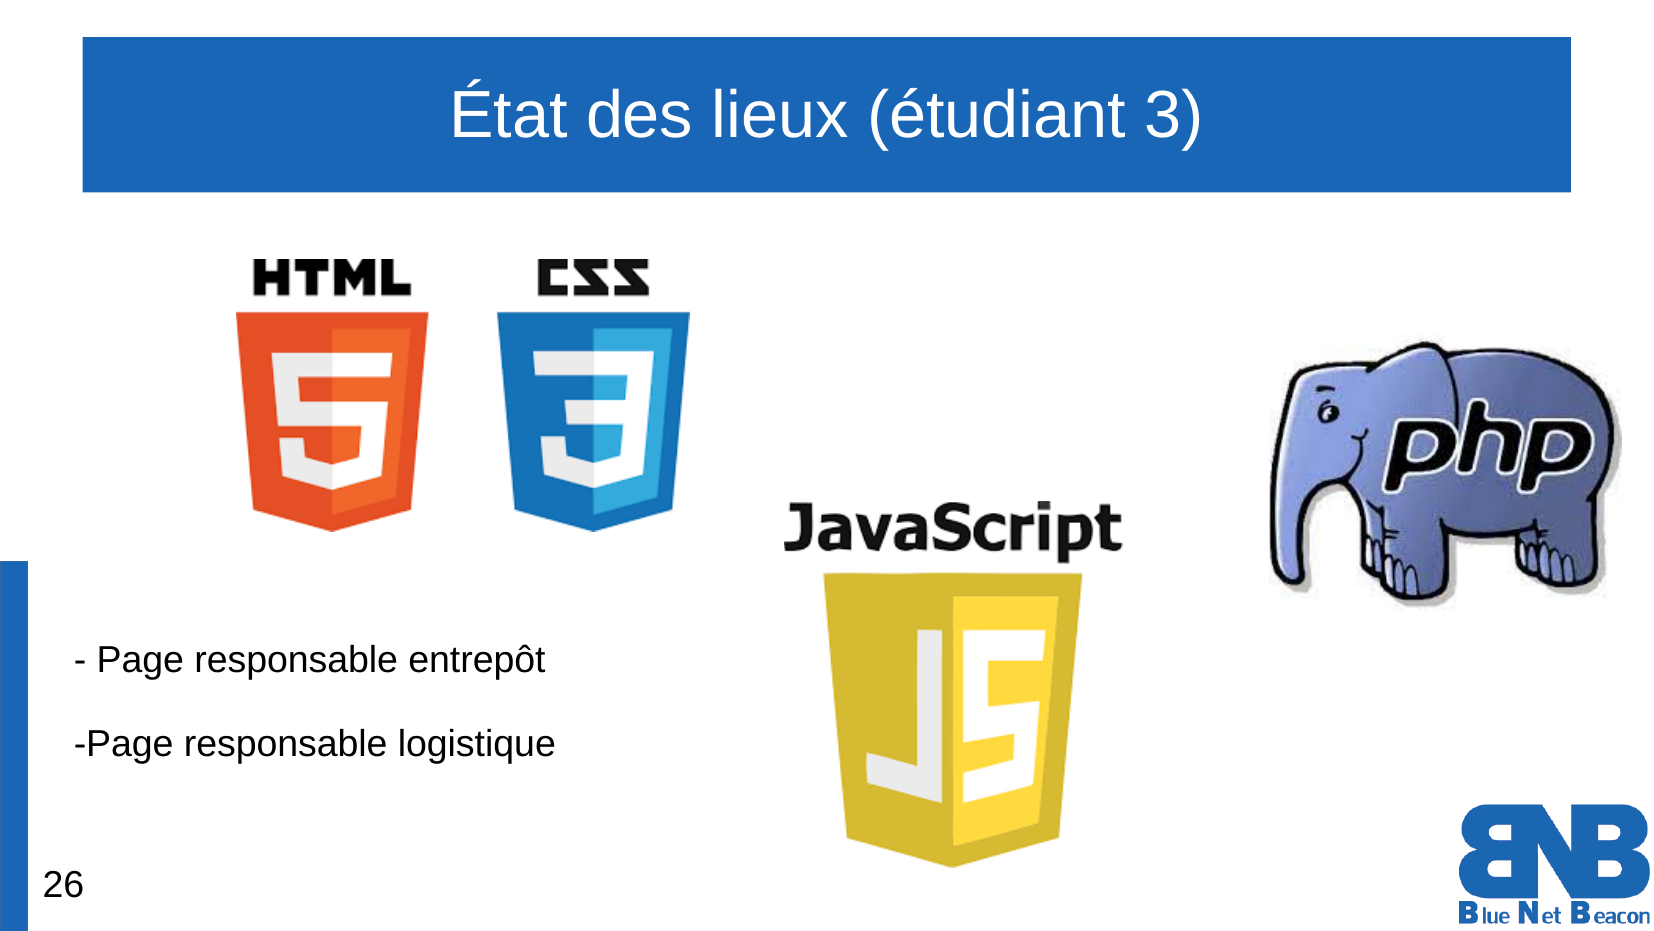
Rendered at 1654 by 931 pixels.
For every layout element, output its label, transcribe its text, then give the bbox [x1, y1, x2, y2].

picture [784, 501, 1123, 868]
text_box <numéro> [27, 856, 657, 927]
text_box - Page responsable entrepôt -Page responsable logistique [59, 631, 680, 857]
picture [1269, 298, 1622, 650]
title État des lieux (étudiant 3) [82, 37, 1571, 193]
text_box [0, 561, 28, 931]
picture [236, 259, 690, 532]
picture [1459, 797, 1650, 930]
